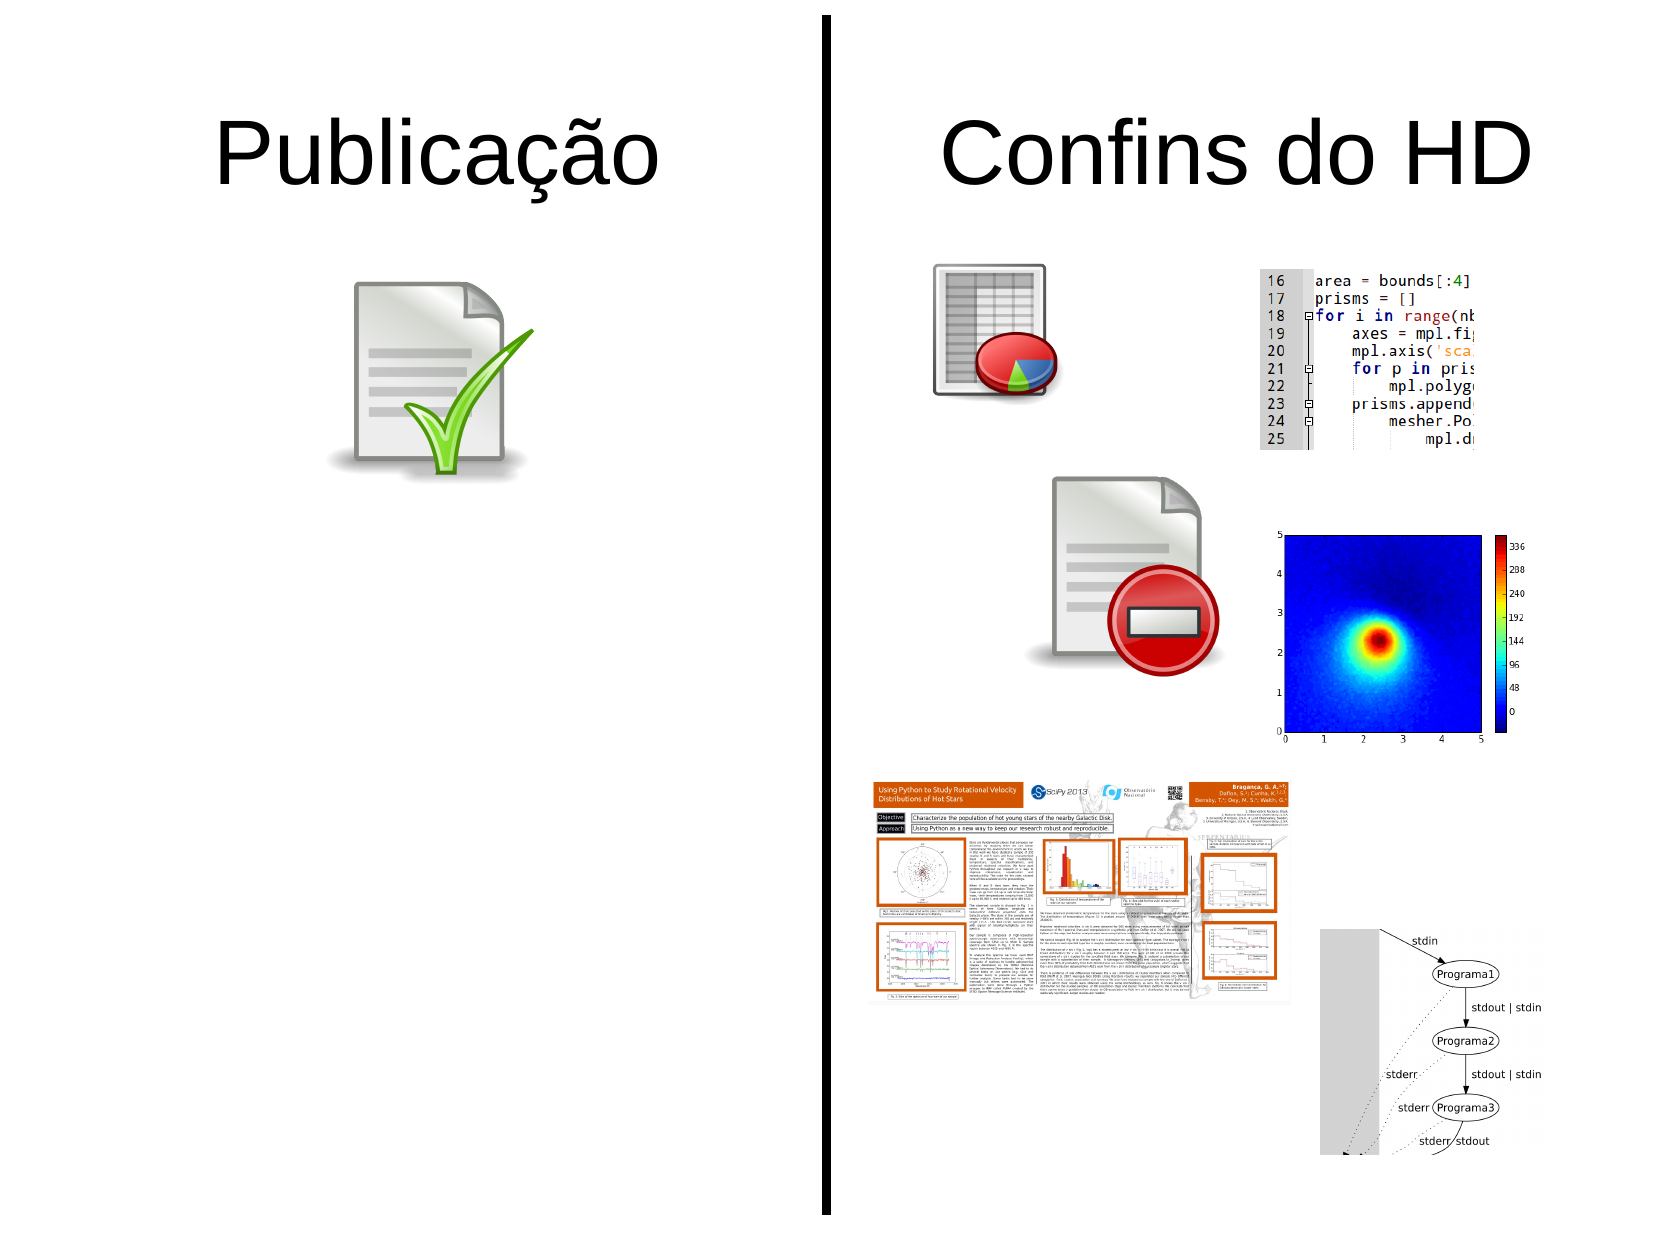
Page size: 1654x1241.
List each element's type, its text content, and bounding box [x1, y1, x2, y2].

picture [914, 254, 1065, 406]
title Confins do HD [914, 49, 1561, 257]
picture [1020, 464, 1232, 691]
picture [1270, 524, 1531, 751]
picture [868, 779, 1291, 1006]
picture [1260, 269, 1474, 451]
picture [322, 269, 541, 496]
title Publicação [141, 49, 735, 257]
picture [1320, 929, 1550, 1156]
